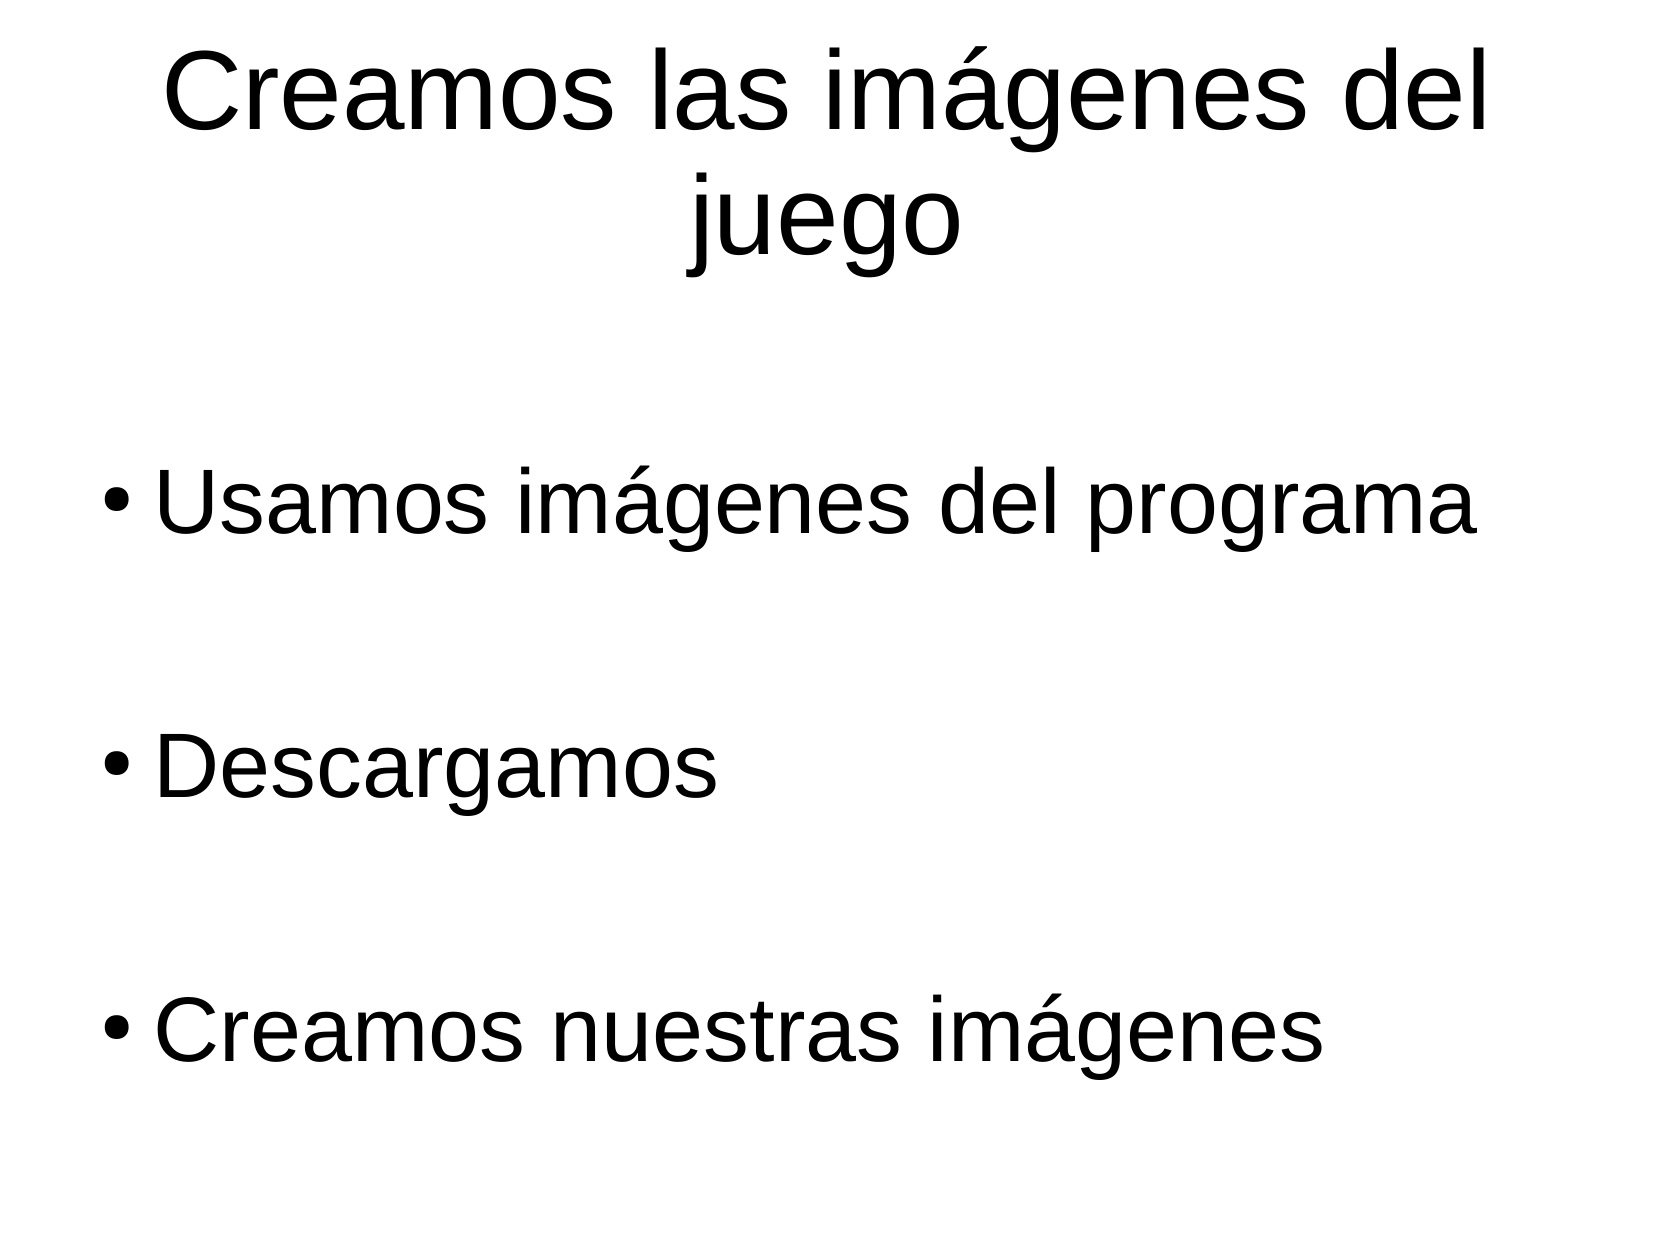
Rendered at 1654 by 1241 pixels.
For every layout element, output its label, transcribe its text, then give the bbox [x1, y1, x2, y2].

list Usamos imágenes del programa Descargamos Creamos nuestras imágenes [82, 450, 1571, 1170]
title Creamos las imágenes del juego [82, 26, 1571, 280]
